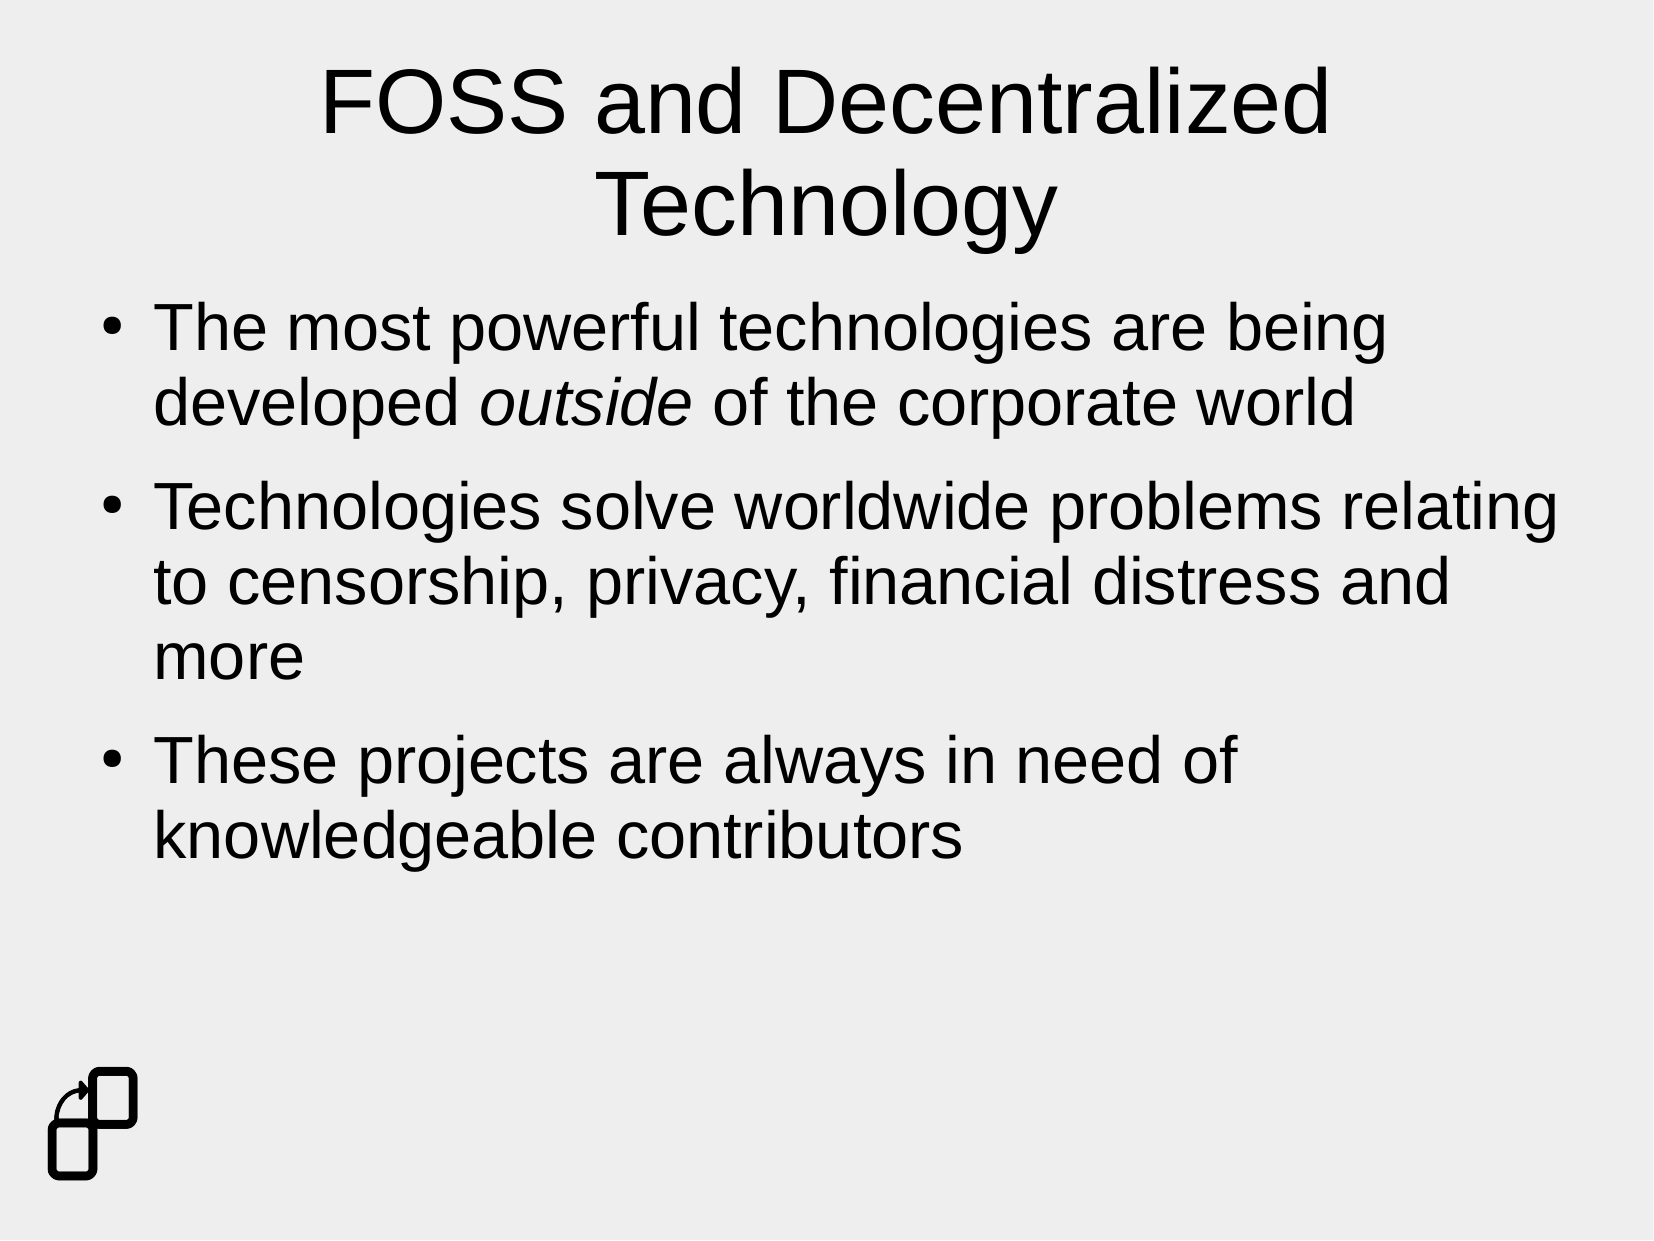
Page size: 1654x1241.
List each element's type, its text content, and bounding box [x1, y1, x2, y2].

list The most powerful technologies are being developed outside of the corporate world Technologies solve worldwide problems relating to censorship, privacy, financial distress and more These projects are always in need of knowledgeable contributors [82, 290, 1571, 1010]
picture [30, 1062, 153, 1186]
title FOSS and Decentralized Technology [82, 49, 1571, 257]
